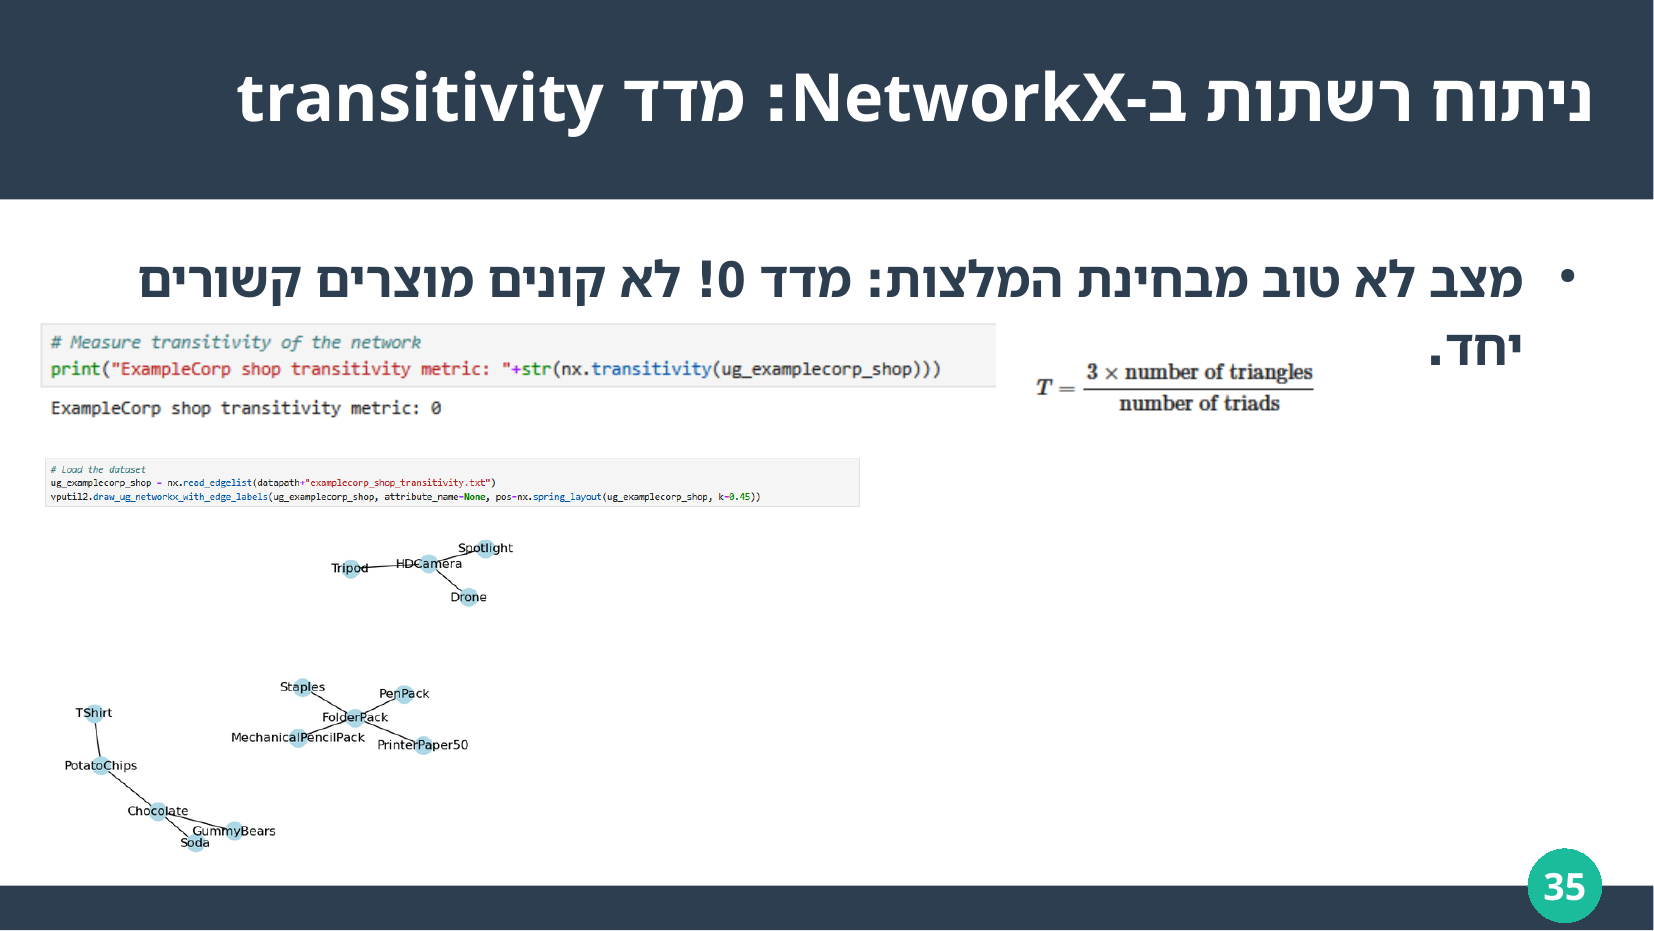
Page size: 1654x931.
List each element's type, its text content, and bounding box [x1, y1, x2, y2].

picture [39, 449, 865, 870]
picture [33, 311, 996, 441]
title ניתוח רשתות ב-NetworkX: מדד transitivity [58, 36, 1595, 155]
picture [1010, 337, 1350, 428]
list מצב לא טוב מבחינת המלצות: מדד 0! לא קונים מוצרים קשורים יחד. [58, 243, 1595, 864]
